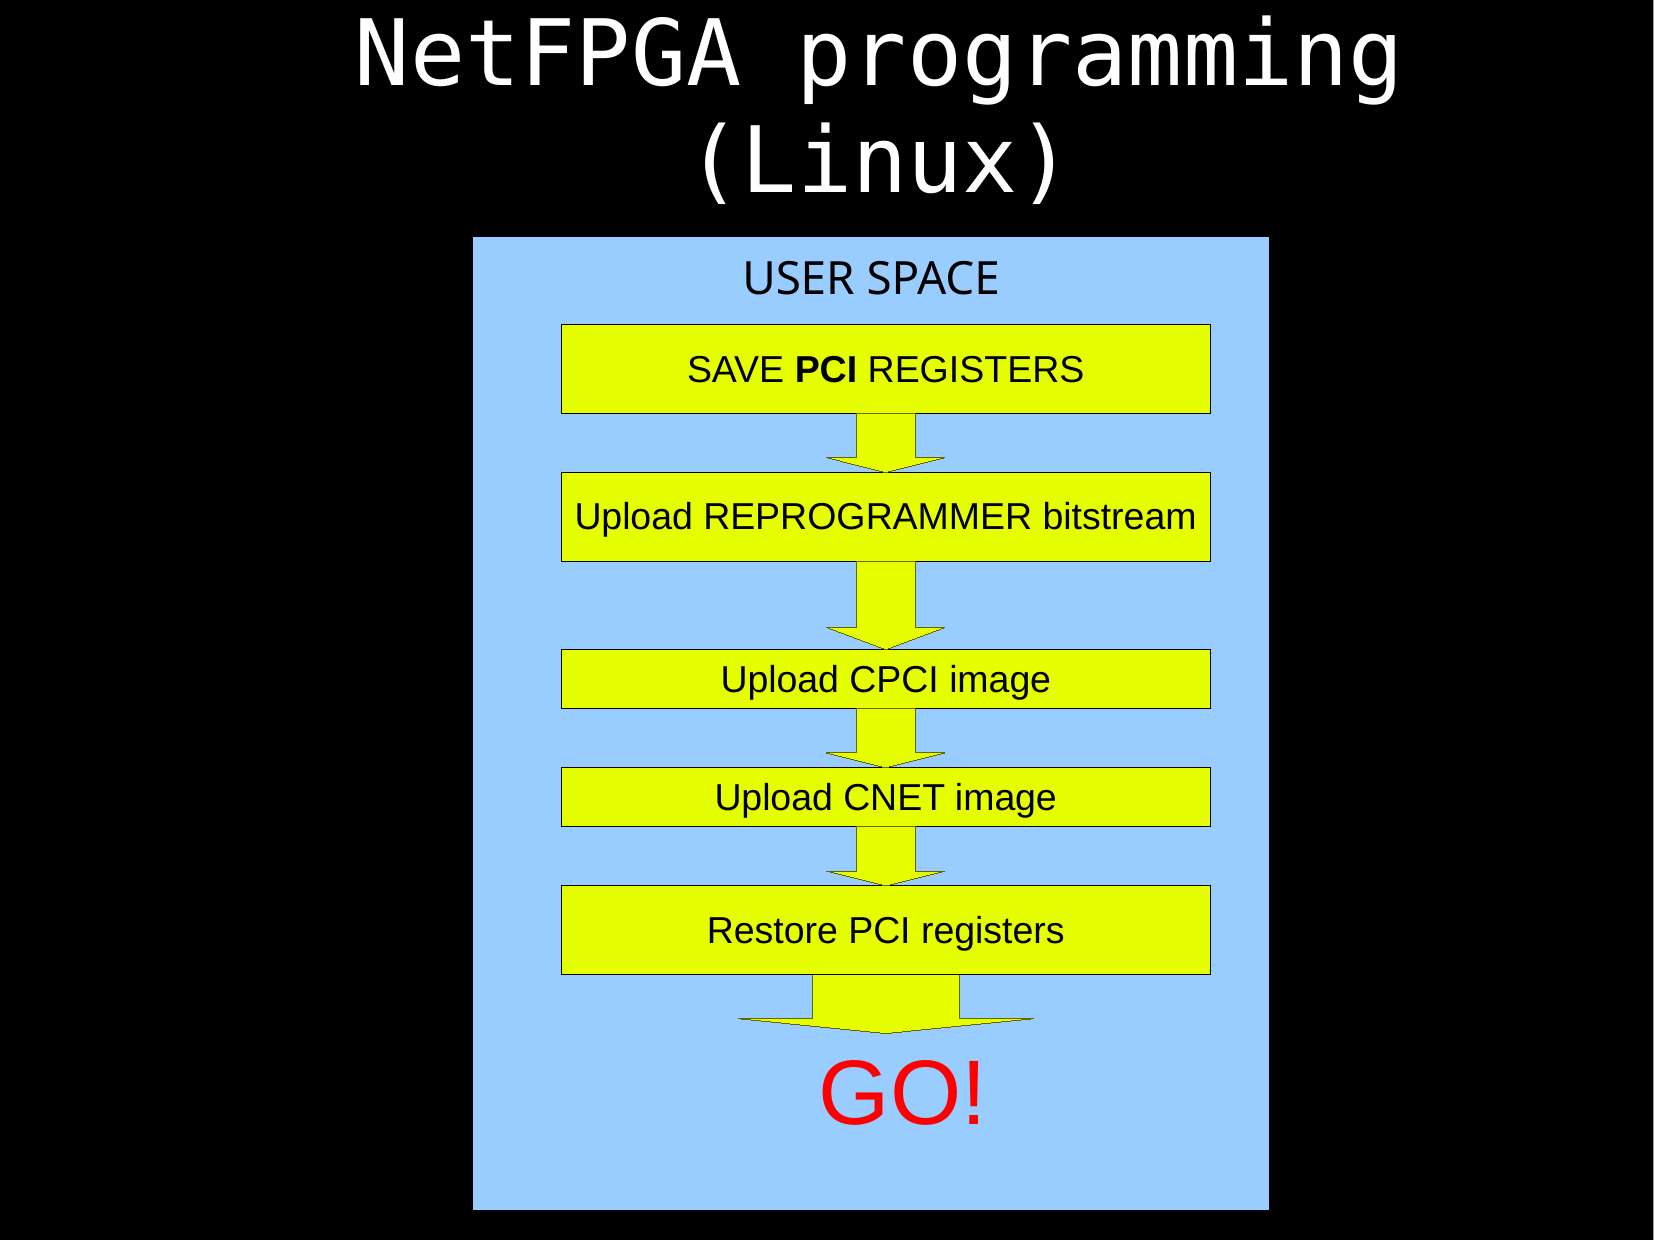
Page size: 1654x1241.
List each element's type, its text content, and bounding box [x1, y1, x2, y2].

text_box Upload CPCI image [561, 649, 1211, 709]
text_box Upload REPROGRAMMER bitstream [561, 472, 1211, 562]
text_box [472, 236, 1270, 1211]
text_box SAVE PCI REGISTERS [561, 325, 1211, 414]
text_box USER SPACE [531, 238, 1211, 325]
text_box GO! [679, 1034, 1034, 1152]
title NetFPGA programming (Linux) [135, 0, 1625, 215]
text_box Upload CNET image [561, 767, 1211, 827]
text_box Restore PCI registers [561, 885, 1211, 975]
